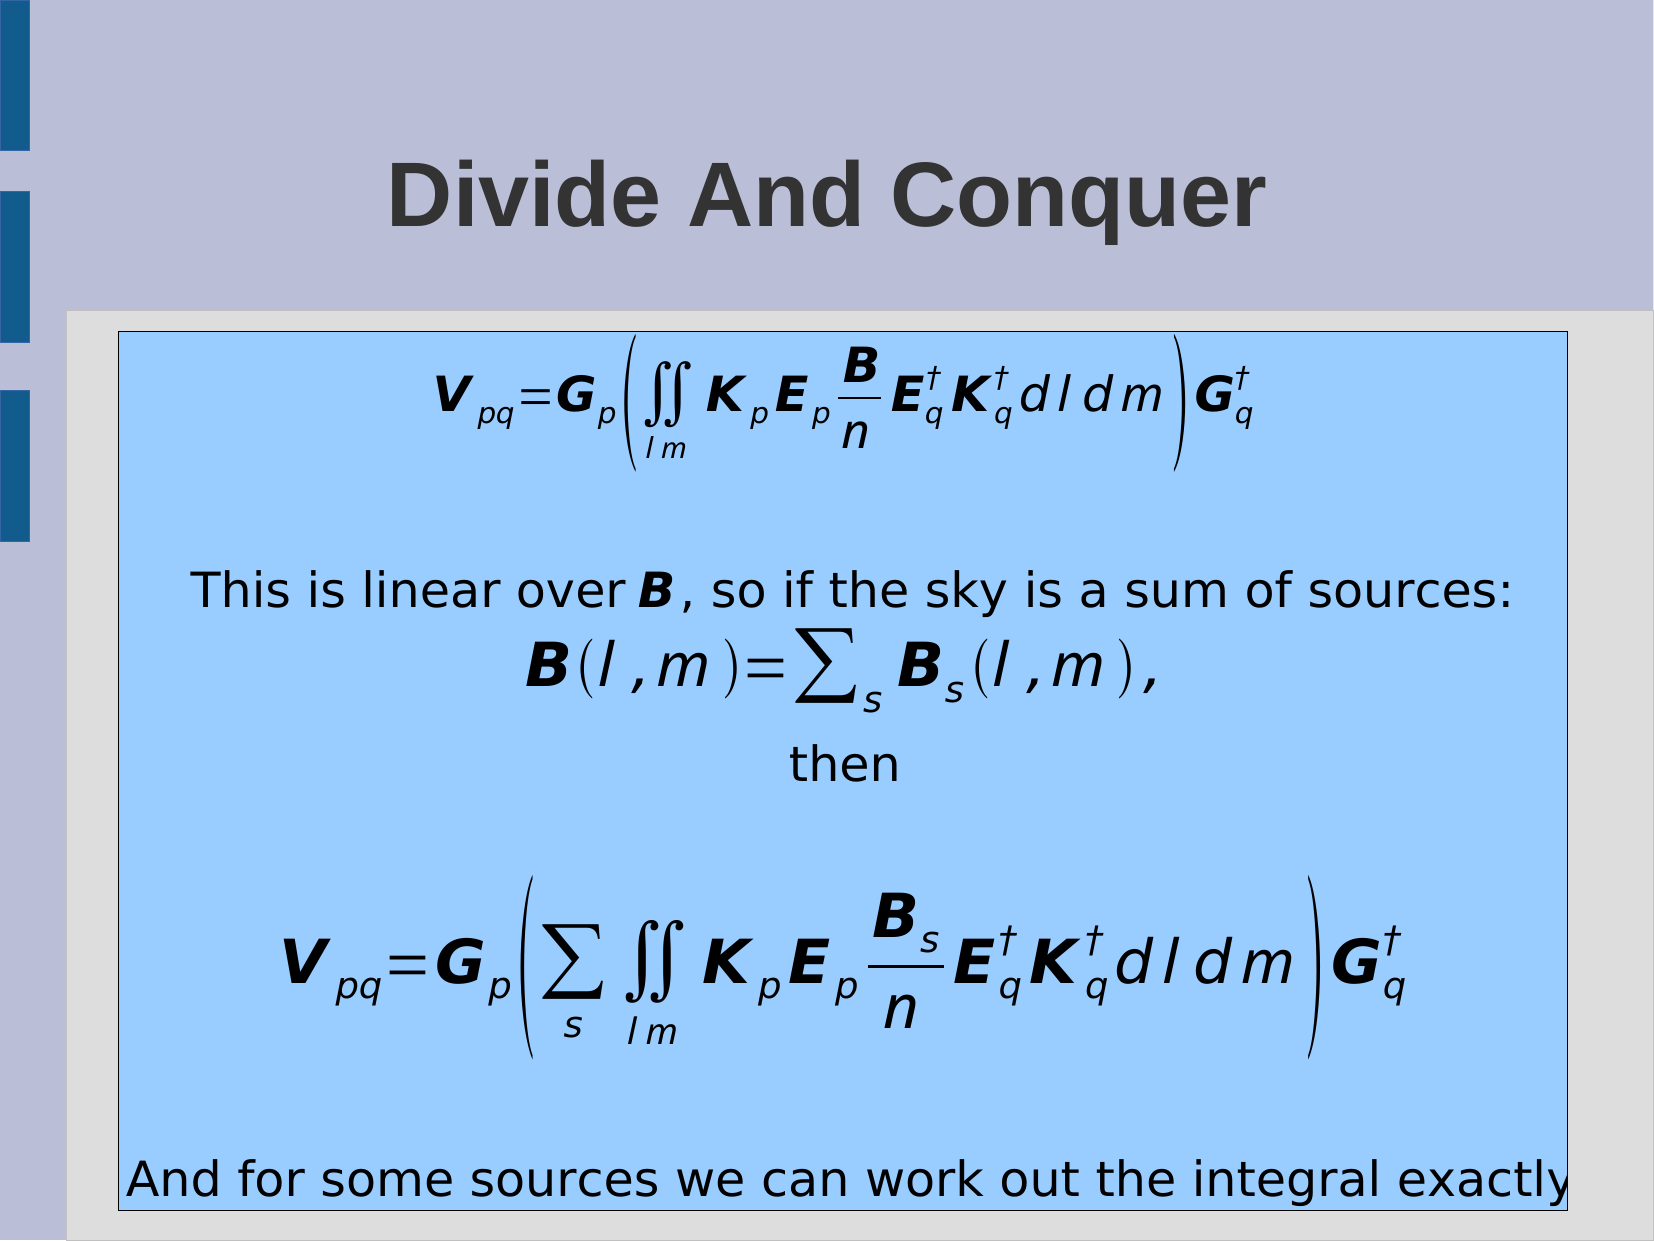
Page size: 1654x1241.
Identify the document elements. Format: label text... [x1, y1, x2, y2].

title Divide And Conquer [121, 91, 1534, 299]
chart [118, 331, 1568, 1211]
